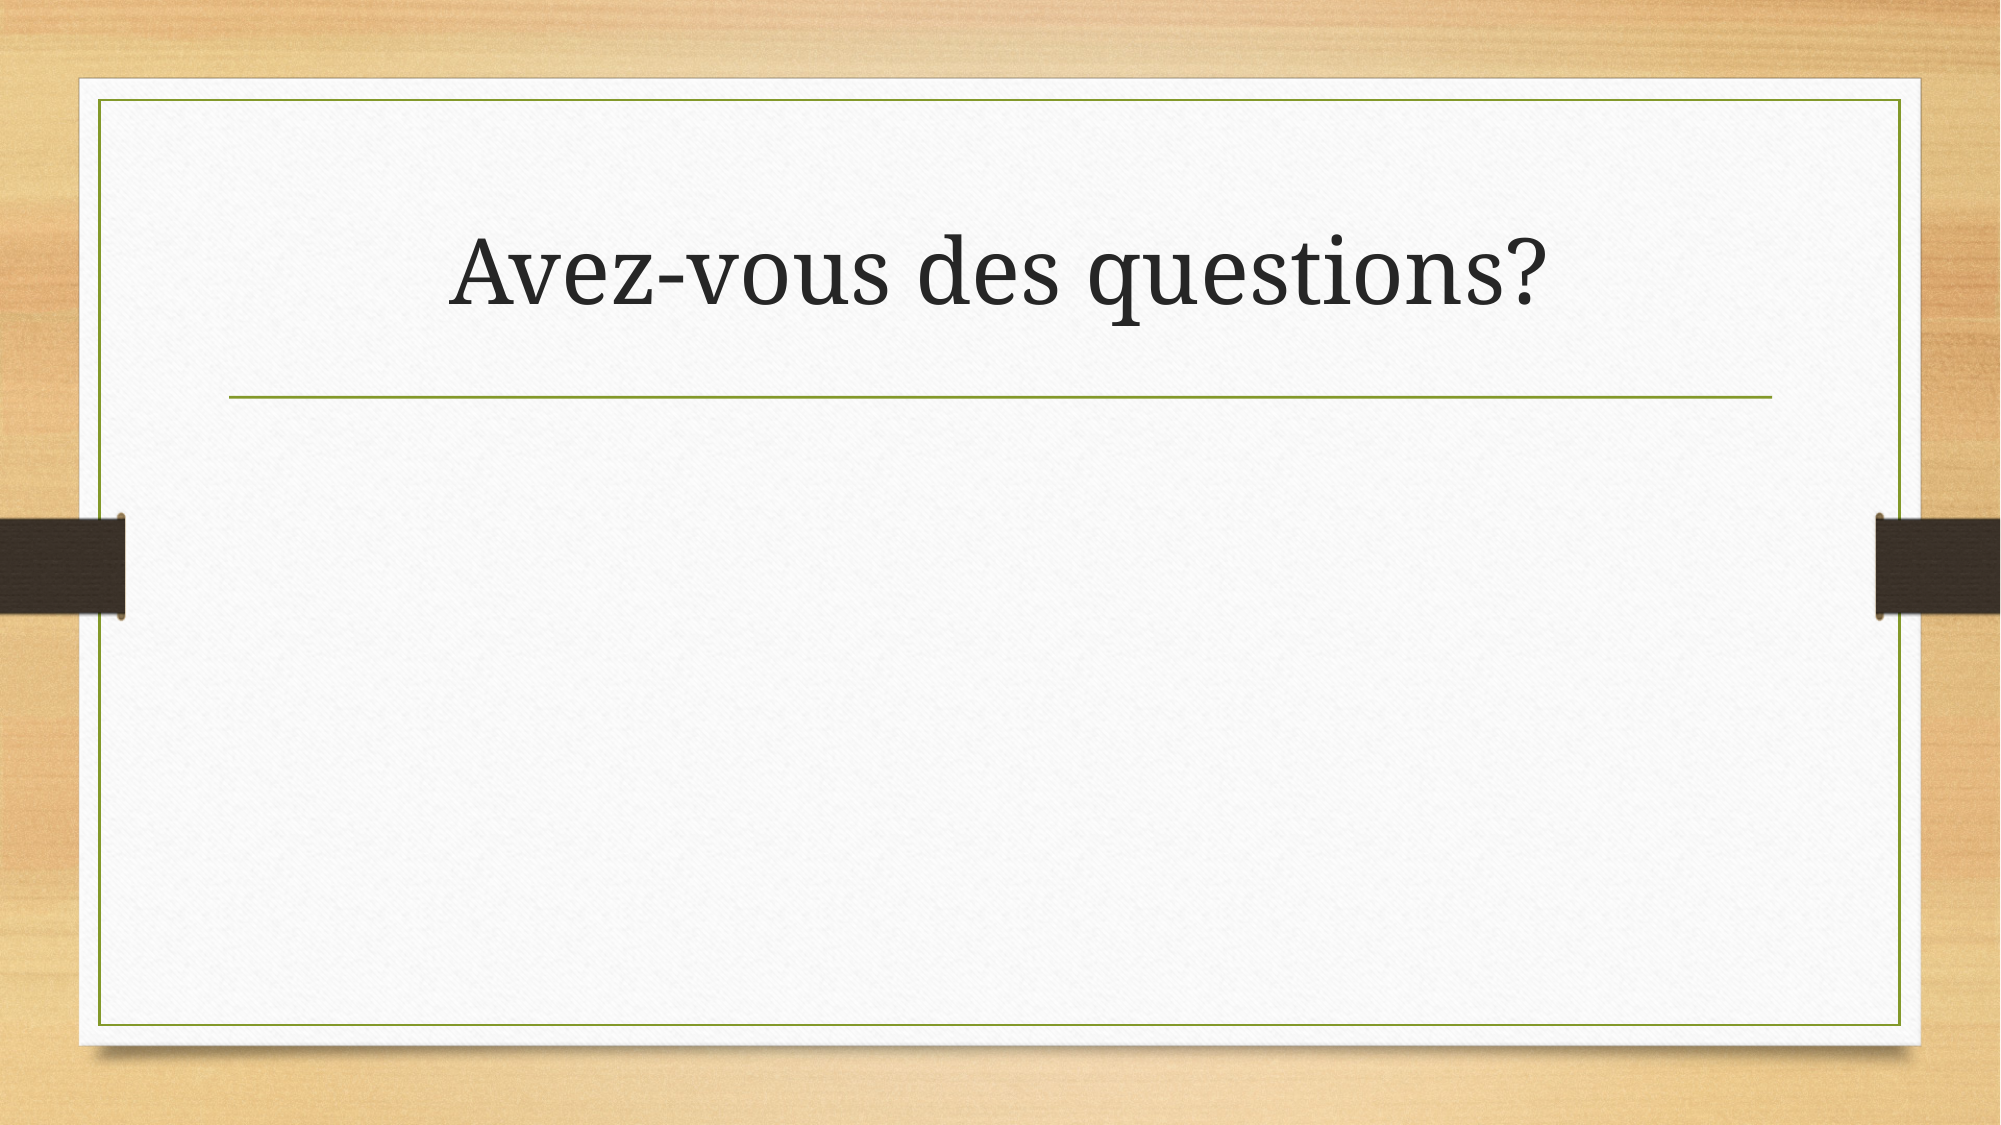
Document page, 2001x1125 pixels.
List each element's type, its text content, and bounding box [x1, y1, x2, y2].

title Avez-vous des questions? [212, 161, 1788, 375]
picture [0, 0, 2001, 1125]
